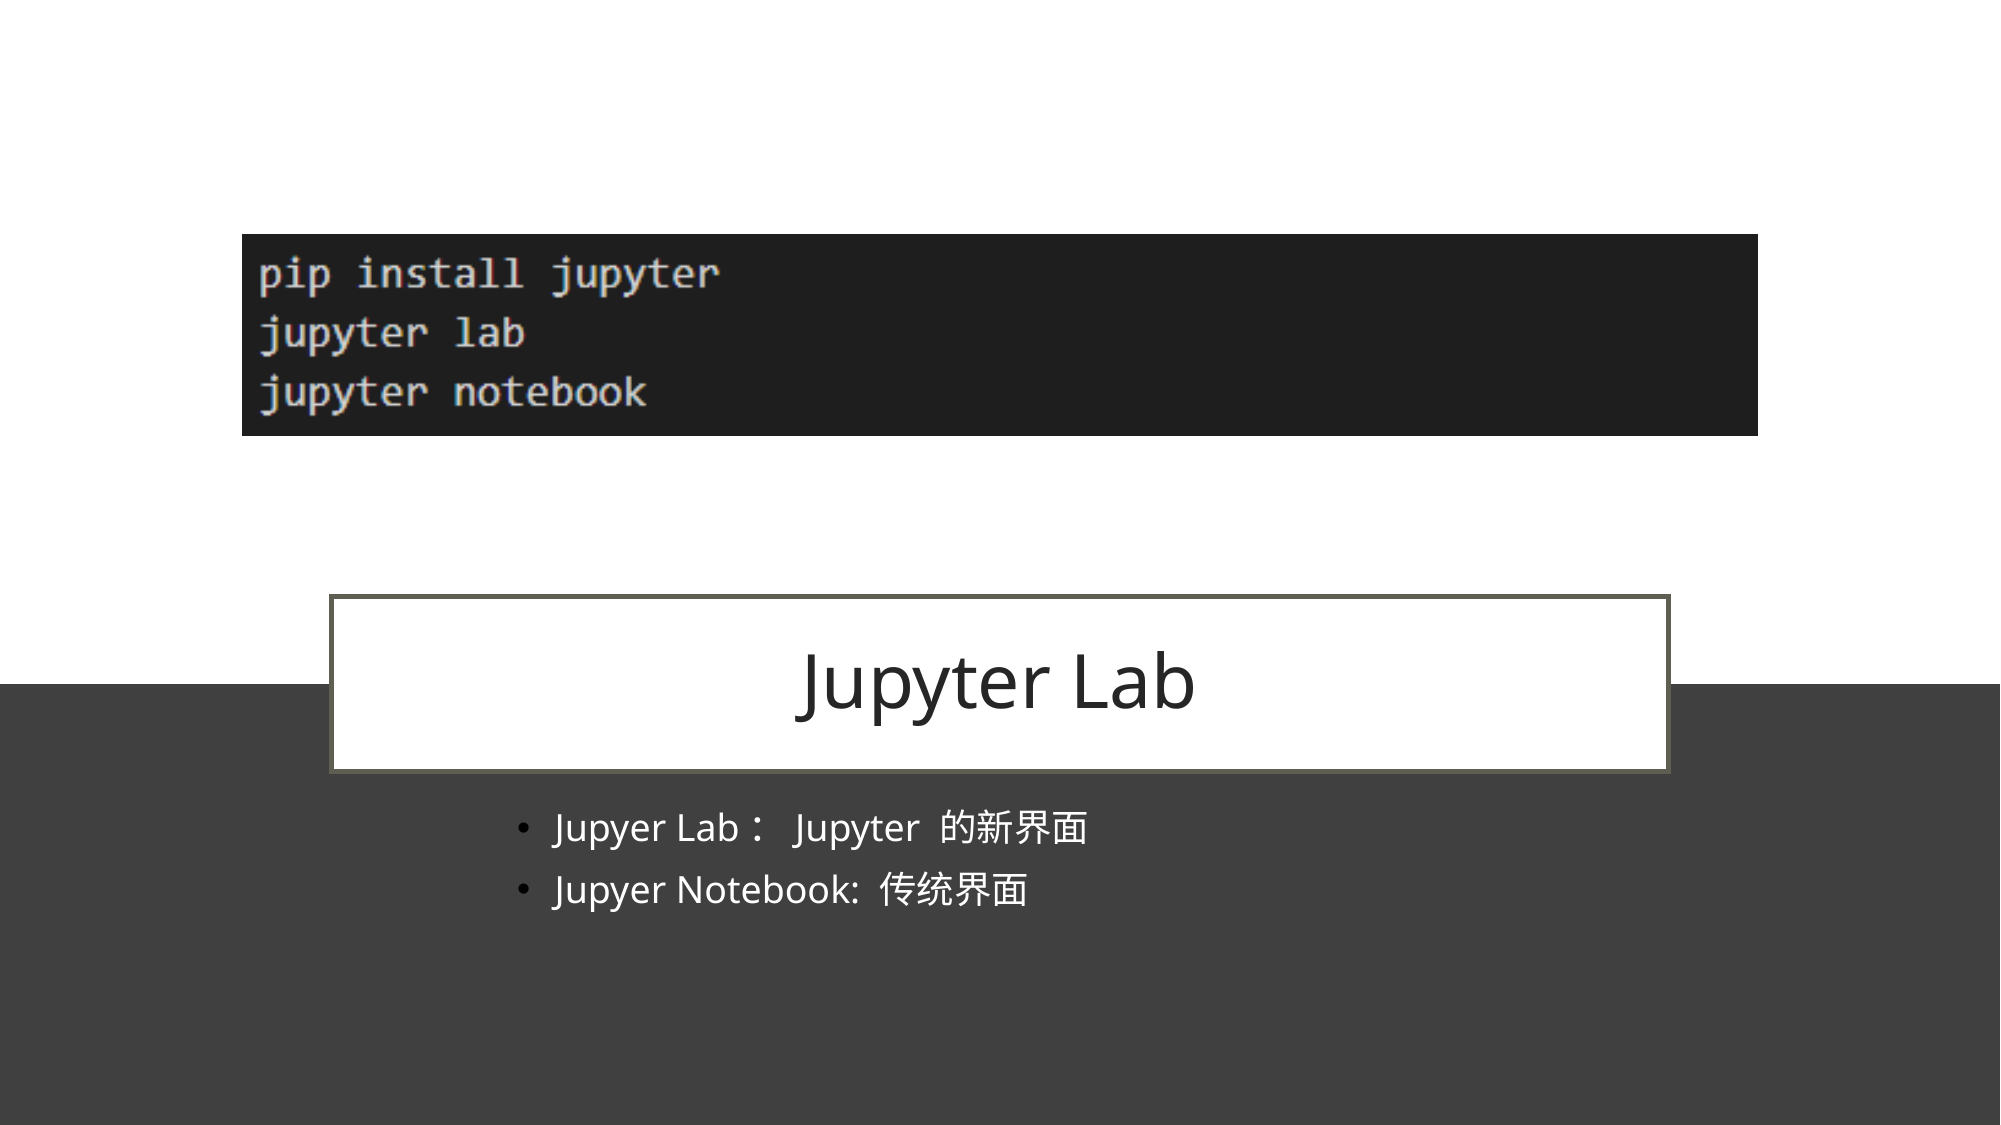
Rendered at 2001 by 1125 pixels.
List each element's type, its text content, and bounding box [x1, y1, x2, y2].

title Jupyter Lab [331, 596, 1669, 772]
text_box [0, 0, 2000, 1125]
list Jupyer Lab：Jupyter 的新界面 Jupyer Notebook: 传统界面 [502, 802, 1498, 1024]
picture [242, 234, 1758, 436]
